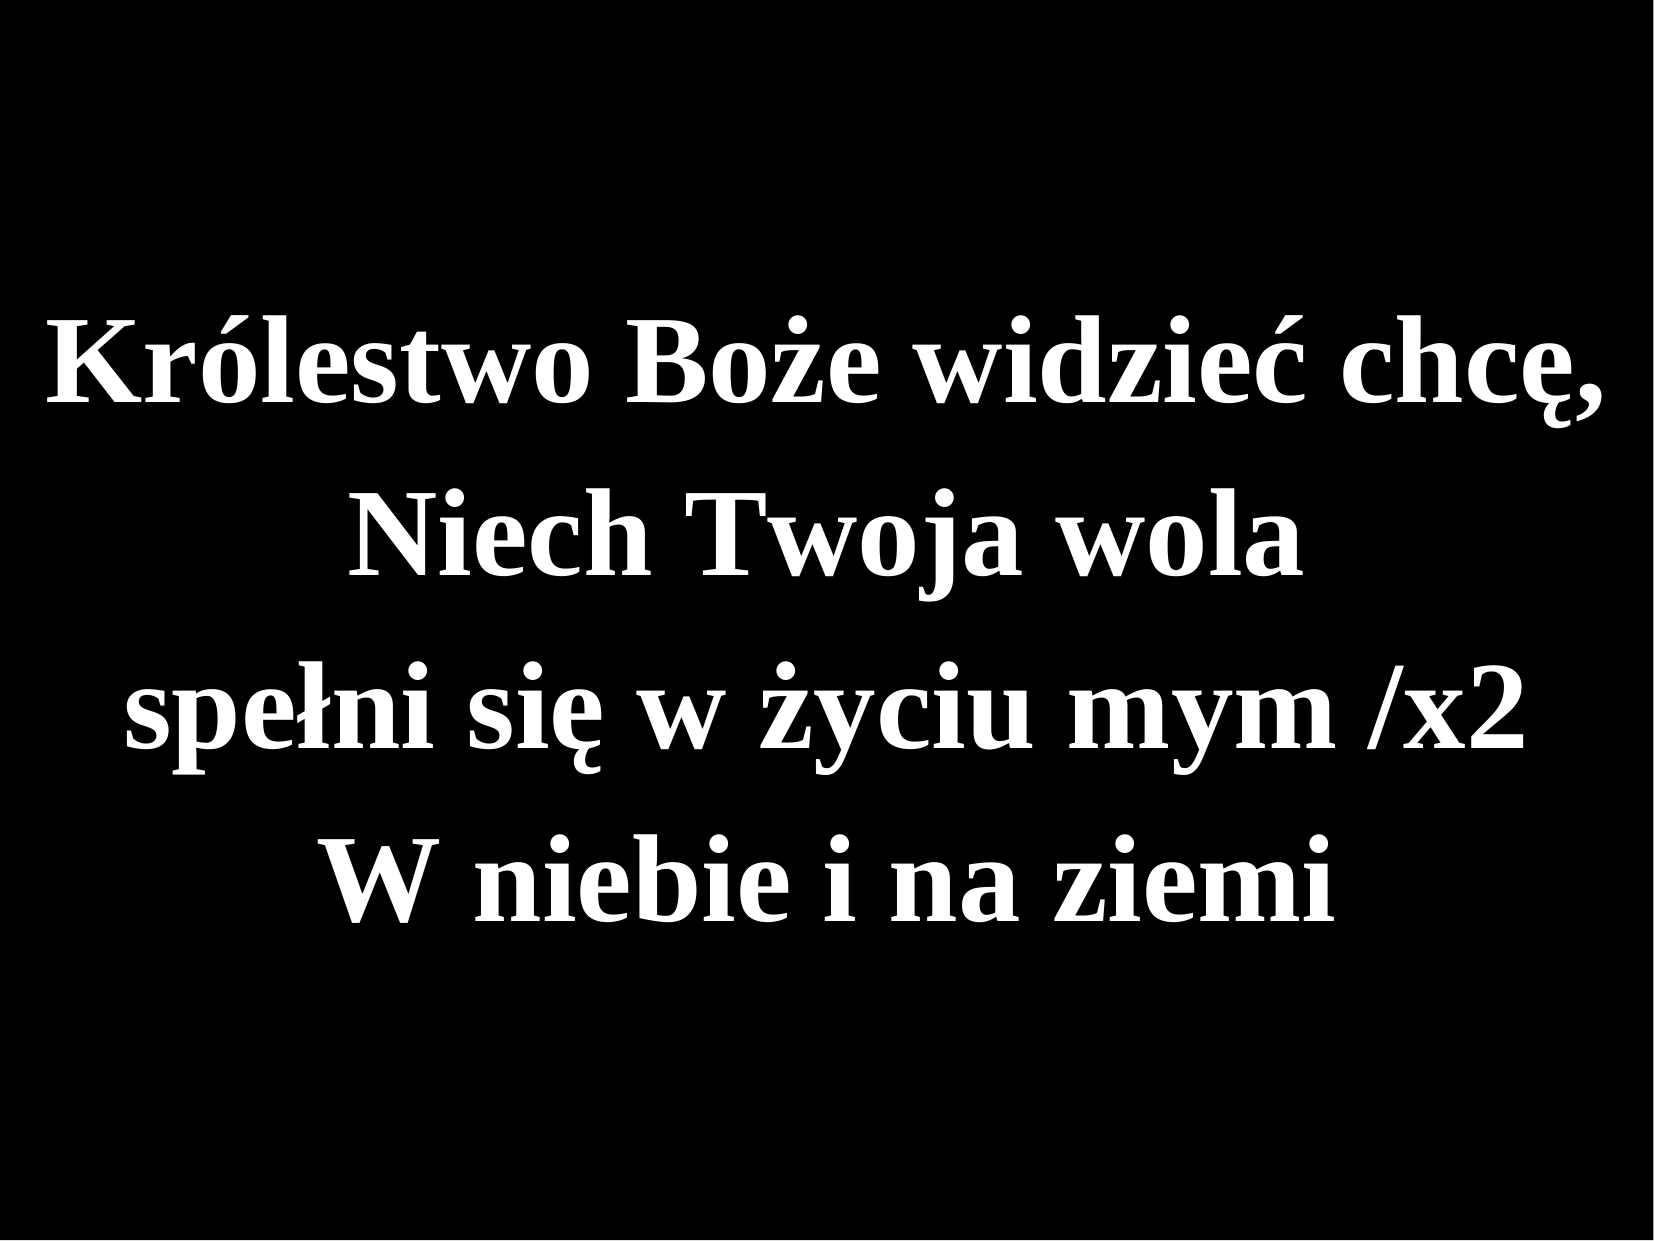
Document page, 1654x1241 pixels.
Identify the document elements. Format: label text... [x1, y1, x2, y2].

title Królestwo Boże widzieć chcę, ppp Niech Twoja wola ppp spełni się w życiu mym /x2 ppp W niebie i na ziemi [0, 0, 1654, 1241]
